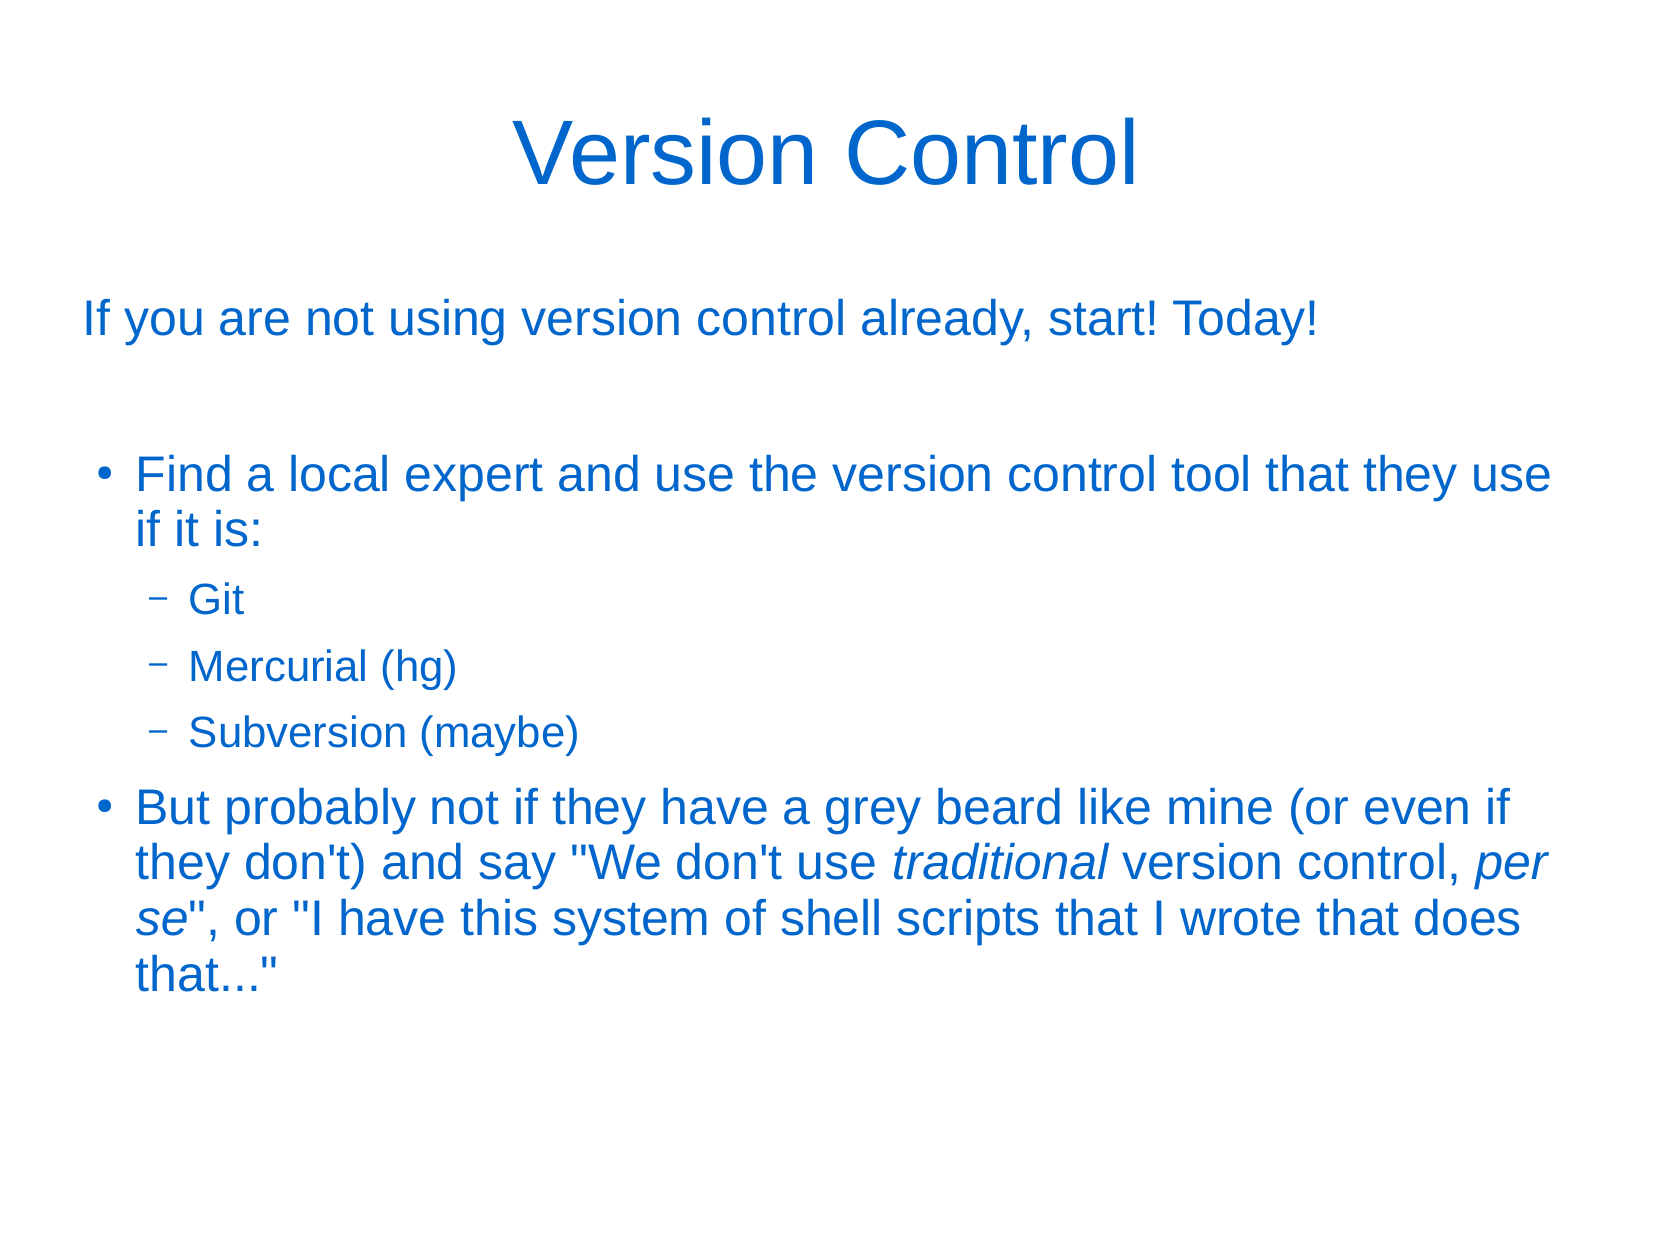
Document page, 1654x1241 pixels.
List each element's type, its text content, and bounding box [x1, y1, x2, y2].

list If you are not using version control already, start! Today! Find a local expert and use the version control tool that they use if it is: Git Mercurial (hg) Subversion (maybe) But probably not if they have a grey beard like mine (or even if they don't) and say "We don't use traditional version control, per se", or "I have this system of shell scripts that I wrote that does that..." [82, 290, 1571, 1010]
title Version Control [82, 49, 1571, 257]
